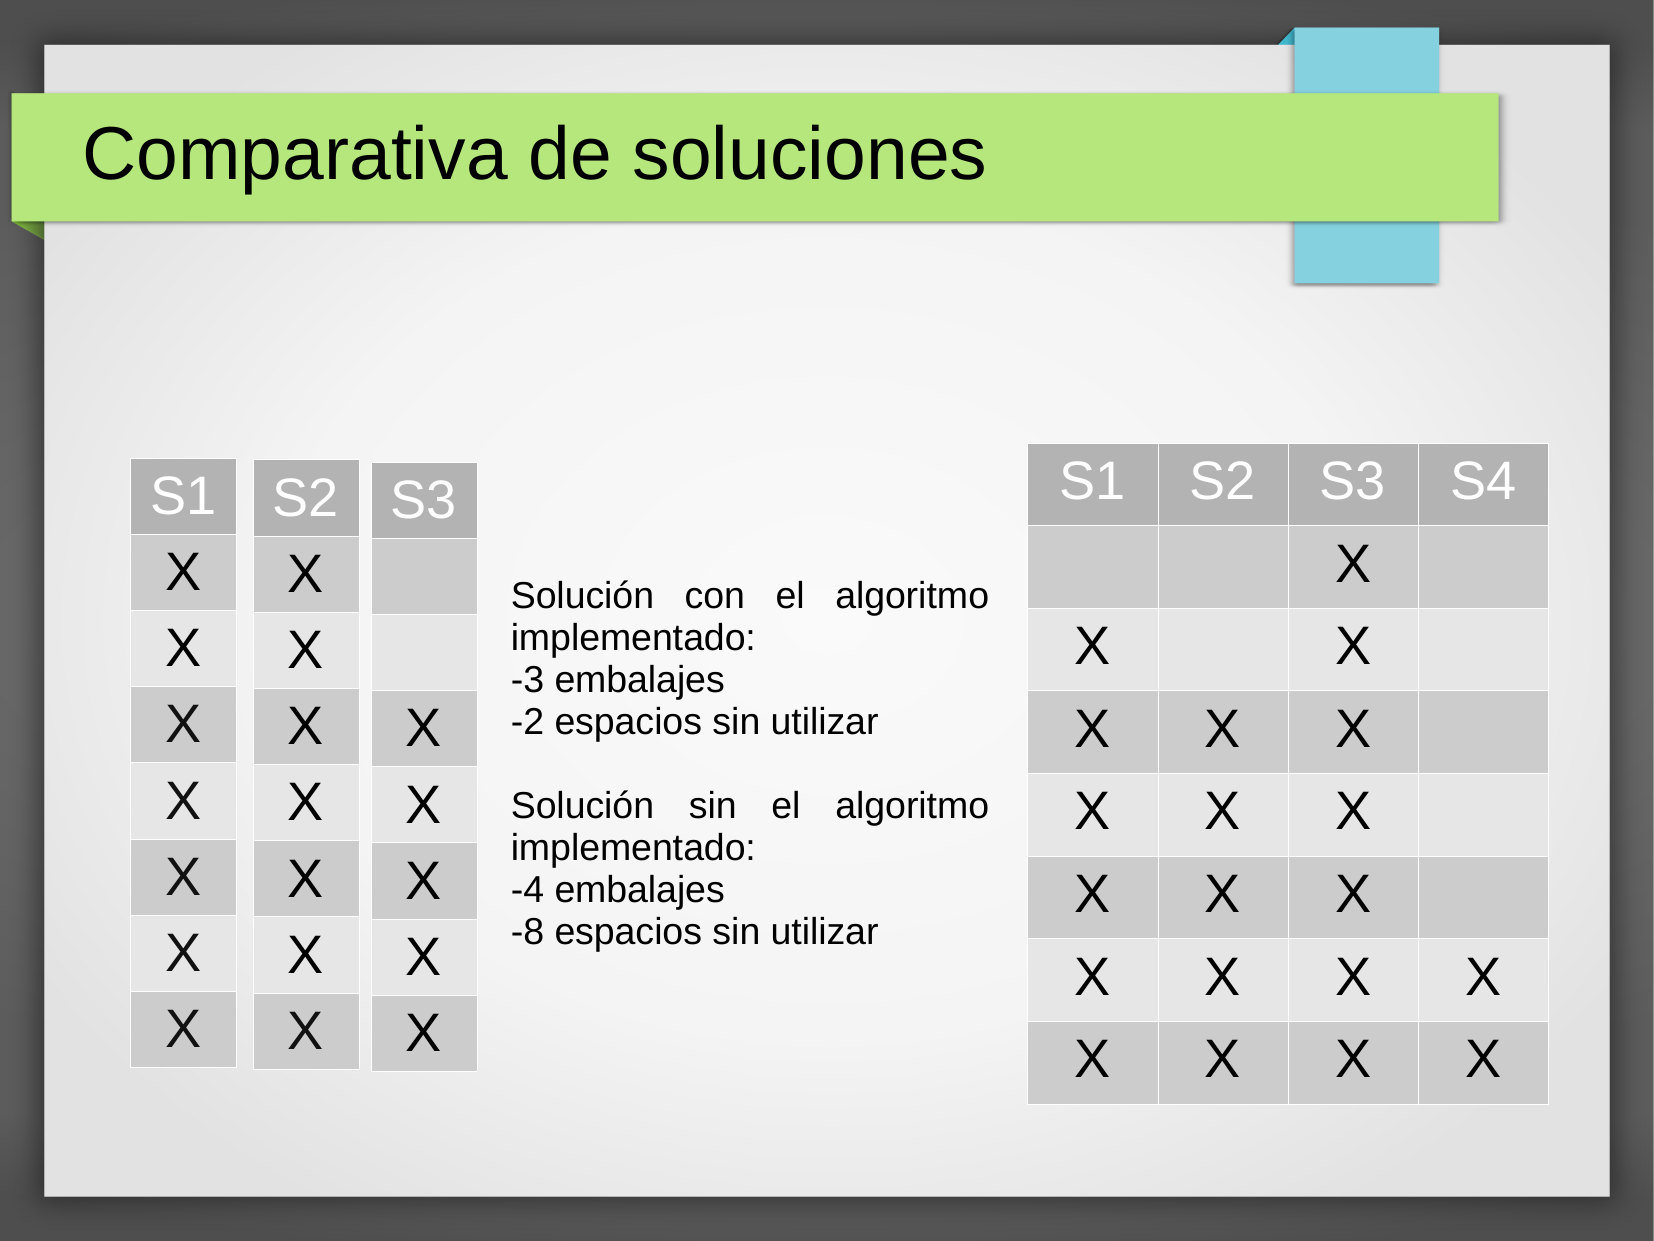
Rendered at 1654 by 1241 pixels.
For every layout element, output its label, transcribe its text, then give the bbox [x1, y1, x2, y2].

table_cell X [1028, 939, 1158, 1021]
table_cell [372, 615, 477, 690]
table_cell X [254, 613, 359, 688]
title Comparativa de soluciones [82, 94, 1264, 213]
table_header S1 [1028, 444, 1158, 525]
table_header S2 [1159, 444, 1288, 525]
table_cell X [1419, 1022, 1548, 1104]
table_cell X [1289, 691, 1418, 773]
table_cell [1028, 526, 1158, 608]
table_cell X [1028, 774, 1158, 856]
table_cell [1419, 691, 1548, 773]
table_cell X [1289, 1022, 1418, 1104]
table_cell X [1159, 1022, 1288, 1104]
table_cell X [131, 611, 236, 686]
table_cell X [1289, 939, 1418, 1021]
table_header S2 [254, 460, 359, 536]
table_cell X [372, 843, 477, 919]
table_cell X [131, 916, 236, 991]
table_cell X [1289, 857, 1418, 938]
table_header S3 [372, 463, 477, 538]
table_cell X [1289, 526, 1418, 608]
table_cell X [1159, 939, 1288, 1021]
picture [0, 0, 1654, 1241]
table_cell X [254, 841, 359, 916]
table_cell [1159, 526, 1288, 608]
table_cell X [1159, 857, 1288, 938]
table_cell X [131, 535, 236, 610]
table_cell [1419, 609, 1548, 690]
table_cell X [1159, 691, 1288, 773]
table_cell [1419, 526, 1548, 608]
table_cell X [254, 537, 359, 612]
table_cell X [1289, 609, 1418, 690]
table_header S1 [131, 459, 236, 534]
table_cell X [1028, 609, 1158, 690]
table_header S3 [1289, 444, 1418, 525]
table_cell X [1159, 774, 1288, 856]
table_header S4 [1419, 444, 1548, 525]
table_cell X [1289, 774, 1418, 856]
table_cell X [131, 763, 236, 839]
table_cell [1419, 774, 1548, 856]
table_cell X [1419, 939, 1548, 1021]
table_cell X [372, 767, 477, 842]
table_cell [1419, 857, 1548, 938]
table_cell X [1028, 1022, 1158, 1104]
table_cell X [131, 840, 236, 915]
table_cell X [254, 765, 359, 840]
table_cell X [372, 920, 477, 995]
table_cell X [372, 691, 477, 766]
table_cell X [131, 992, 236, 1067]
table_cell X [1028, 857, 1158, 938]
table_cell X [372, 996, 477, 1071]
table_cell X [254, 917, 359, 993]
table_cell [1159, 609, 1288, 690]
table_cell X [254, 689, 359, 764]
table_cell X [254, 994, 359, 1069]
text_box Solución con el algoritmo implementado: -3 embalajes -2 espacios sin utilizar Solución sin el algoritmo implementado: -4 embalajes -8 espacios sin utilizar [496, 566, 1004, 1002]
table_cell X [131, 687, 236, 762]
table_cell [372, 539, 477, 614]
table_cell X [1028, 691, 1158, 773]
